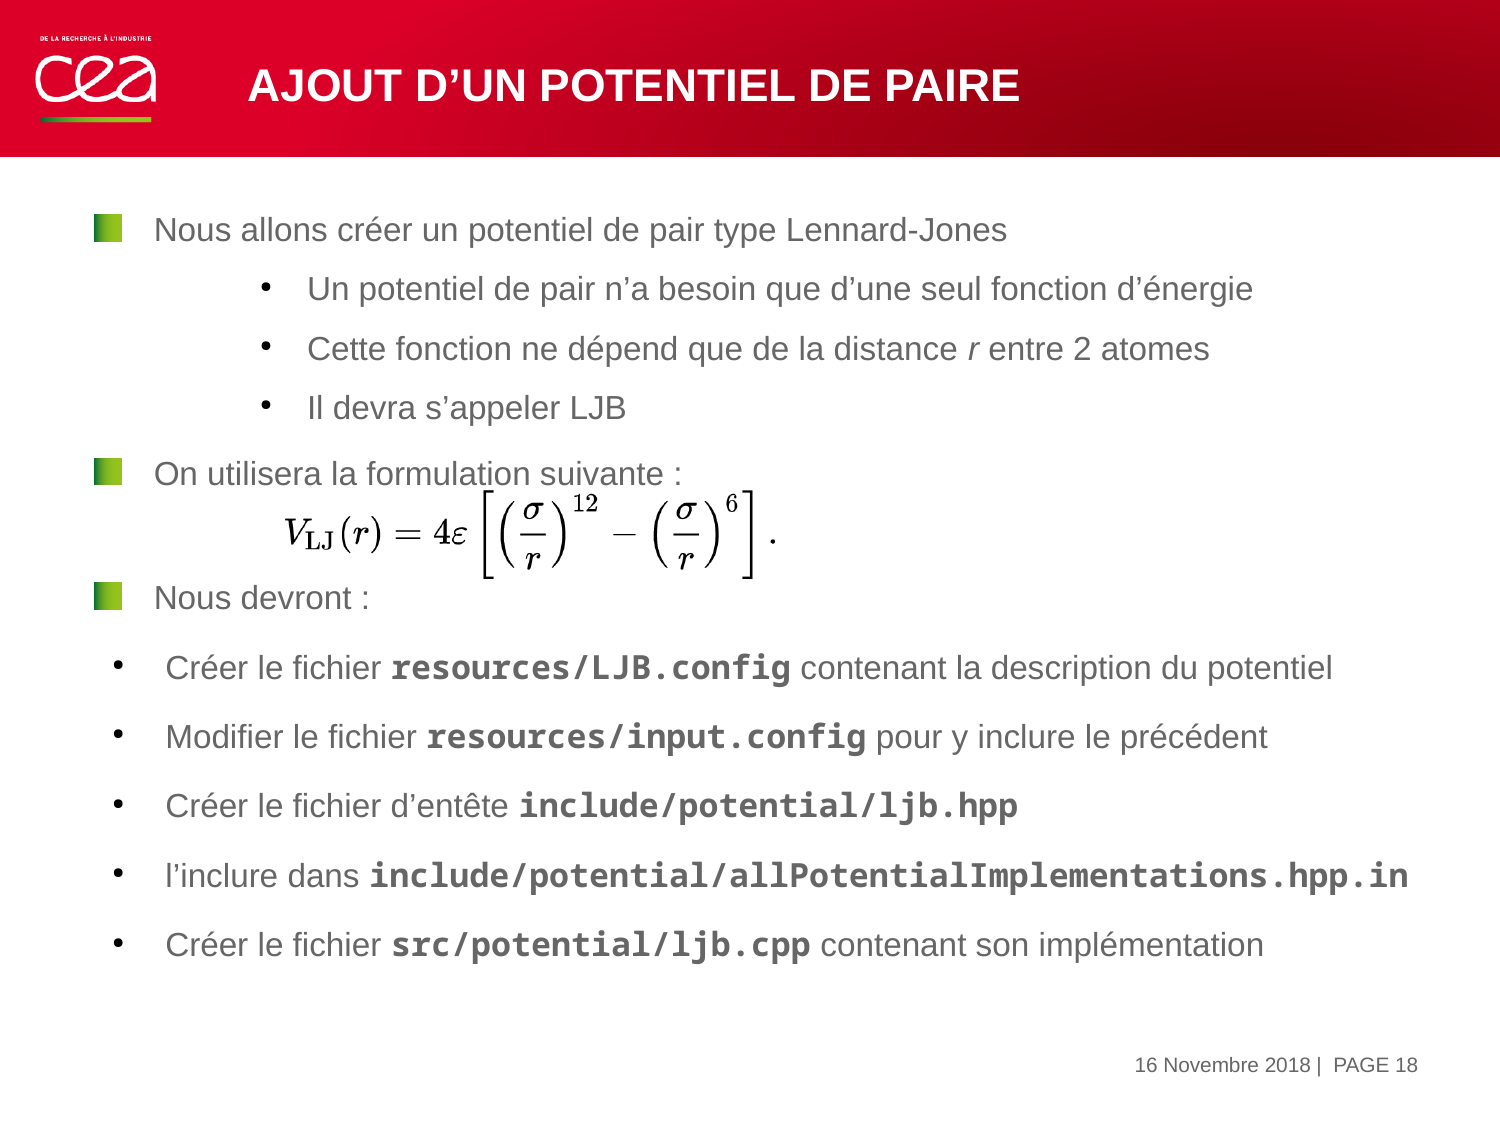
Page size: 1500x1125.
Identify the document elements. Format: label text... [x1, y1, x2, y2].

slide_number | PAGE <number> [1316, 1034, 1500, 1094]
title Ajout d’un Potentiel de pairE [247, 8, 1436, 158]
list Nous allons créer un potentiel de pair type Lennard-Jones Un potentiel de pair n’a besoin que d’une seul fonction d’énergie Cette fonction ne dépend que de la distance r entre 2 atomes Il devra s’appeler LJB On utilisera la formulation suivante : Nous devront : Créer le fichier resources/LJB.config contenant la description du potentiel Modifier le fichier resources/input.config pour y inclure le précédent Créer le fichier d’entête include/potential/ljb.hpp l’inclure dans include/potential/allPotentialImplementations.hpp.in Créer le fichier src/potential/ljb.cpp contenant son implémentation [94, 208, 1436, 1024]
picture [0, 0, 1500, 157]
footer 16 Novembre 2018 [336, 1034, 1311, 1095]
